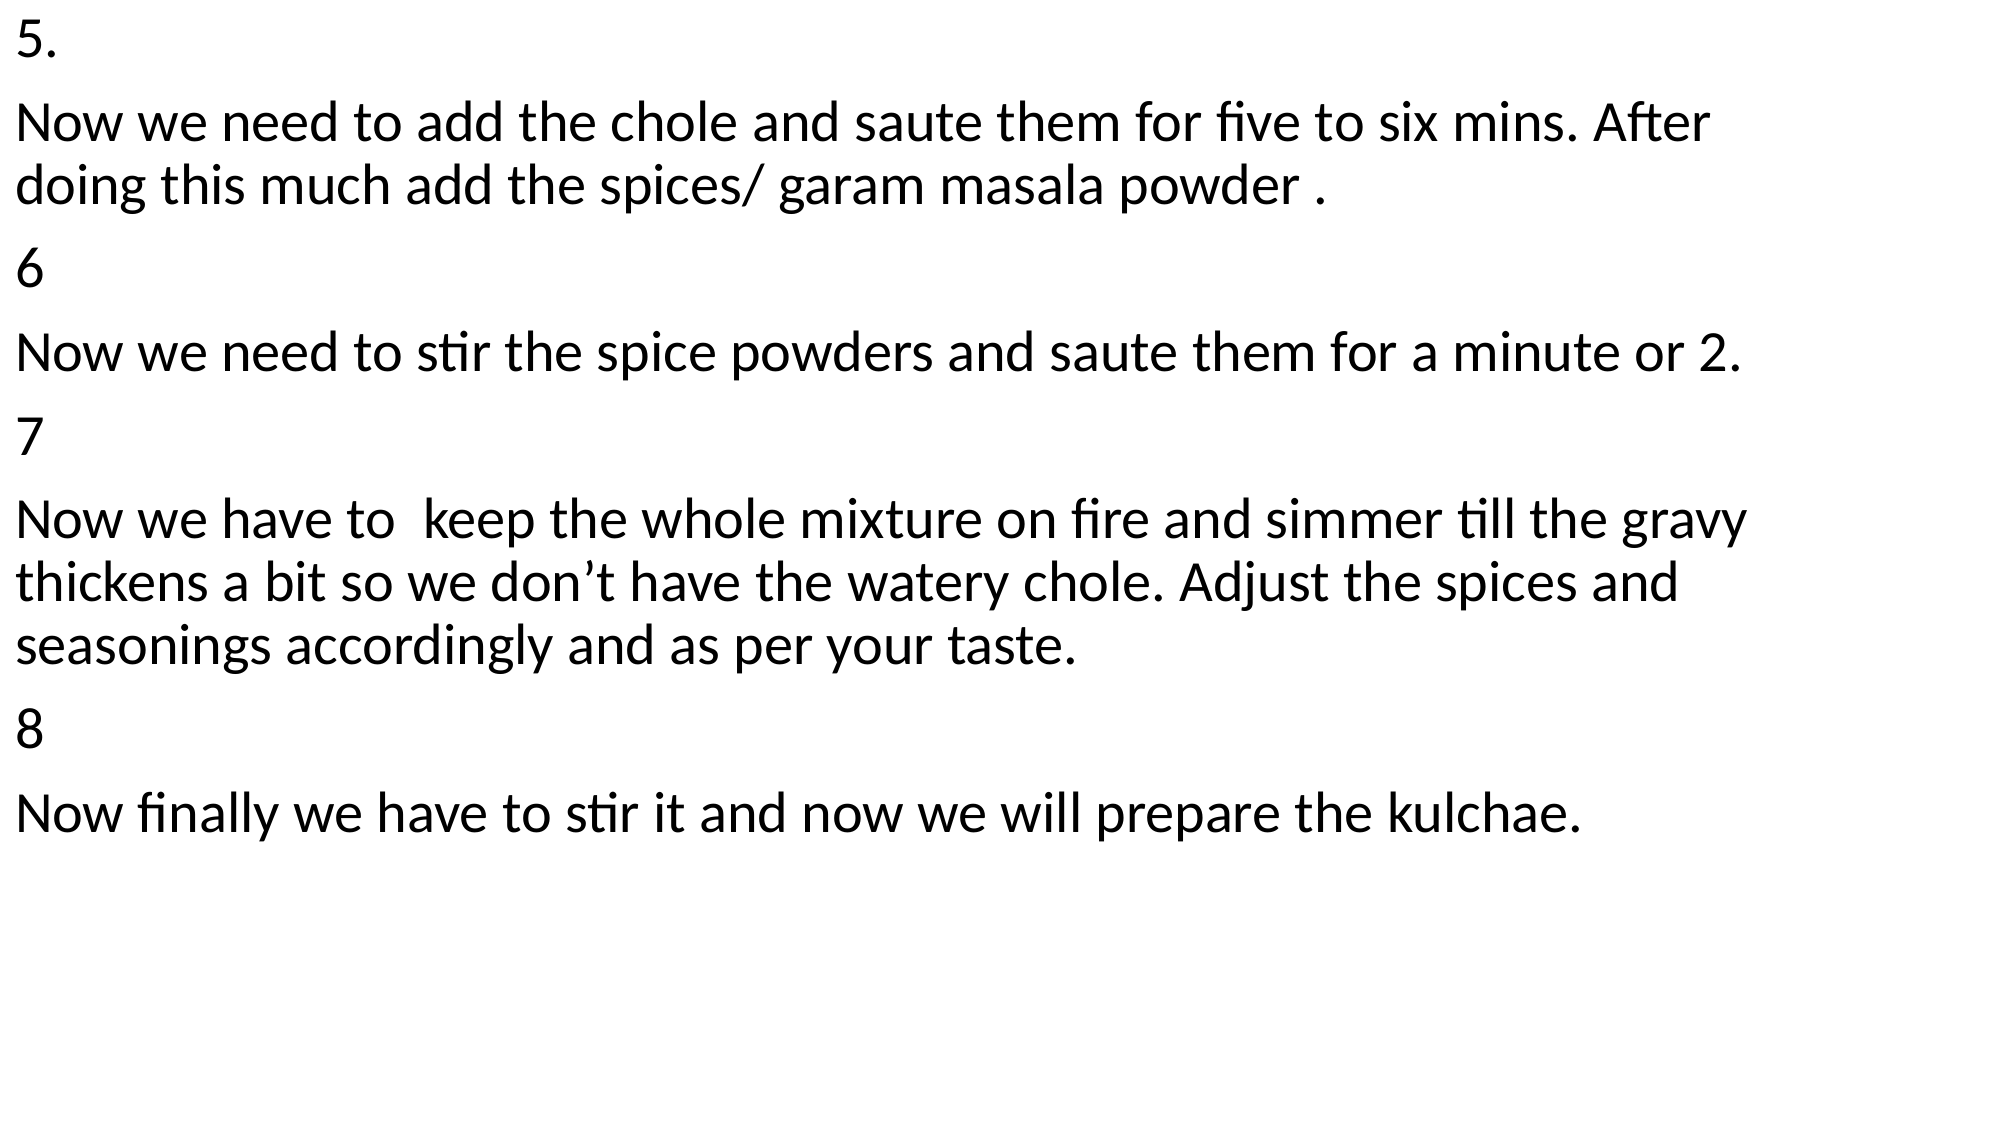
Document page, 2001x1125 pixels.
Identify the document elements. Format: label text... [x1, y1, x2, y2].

list 5. Now we need to add the chole and saute them for five to six mins. After doing this much add the spices/ garam masala powder . 6 Now we need to stir the spice powders and saute them for a minute or 2. 7 Now we have to keep the whole mixture on fire and simmer till the gravy thickens a bit so we don’t have the watery chole. Adjust the spices and seasonings accordingly and as per your taste. 8 Now finally we have to stir it and now we will prepare the kulchae. [0, 0, 1863, 1074]
